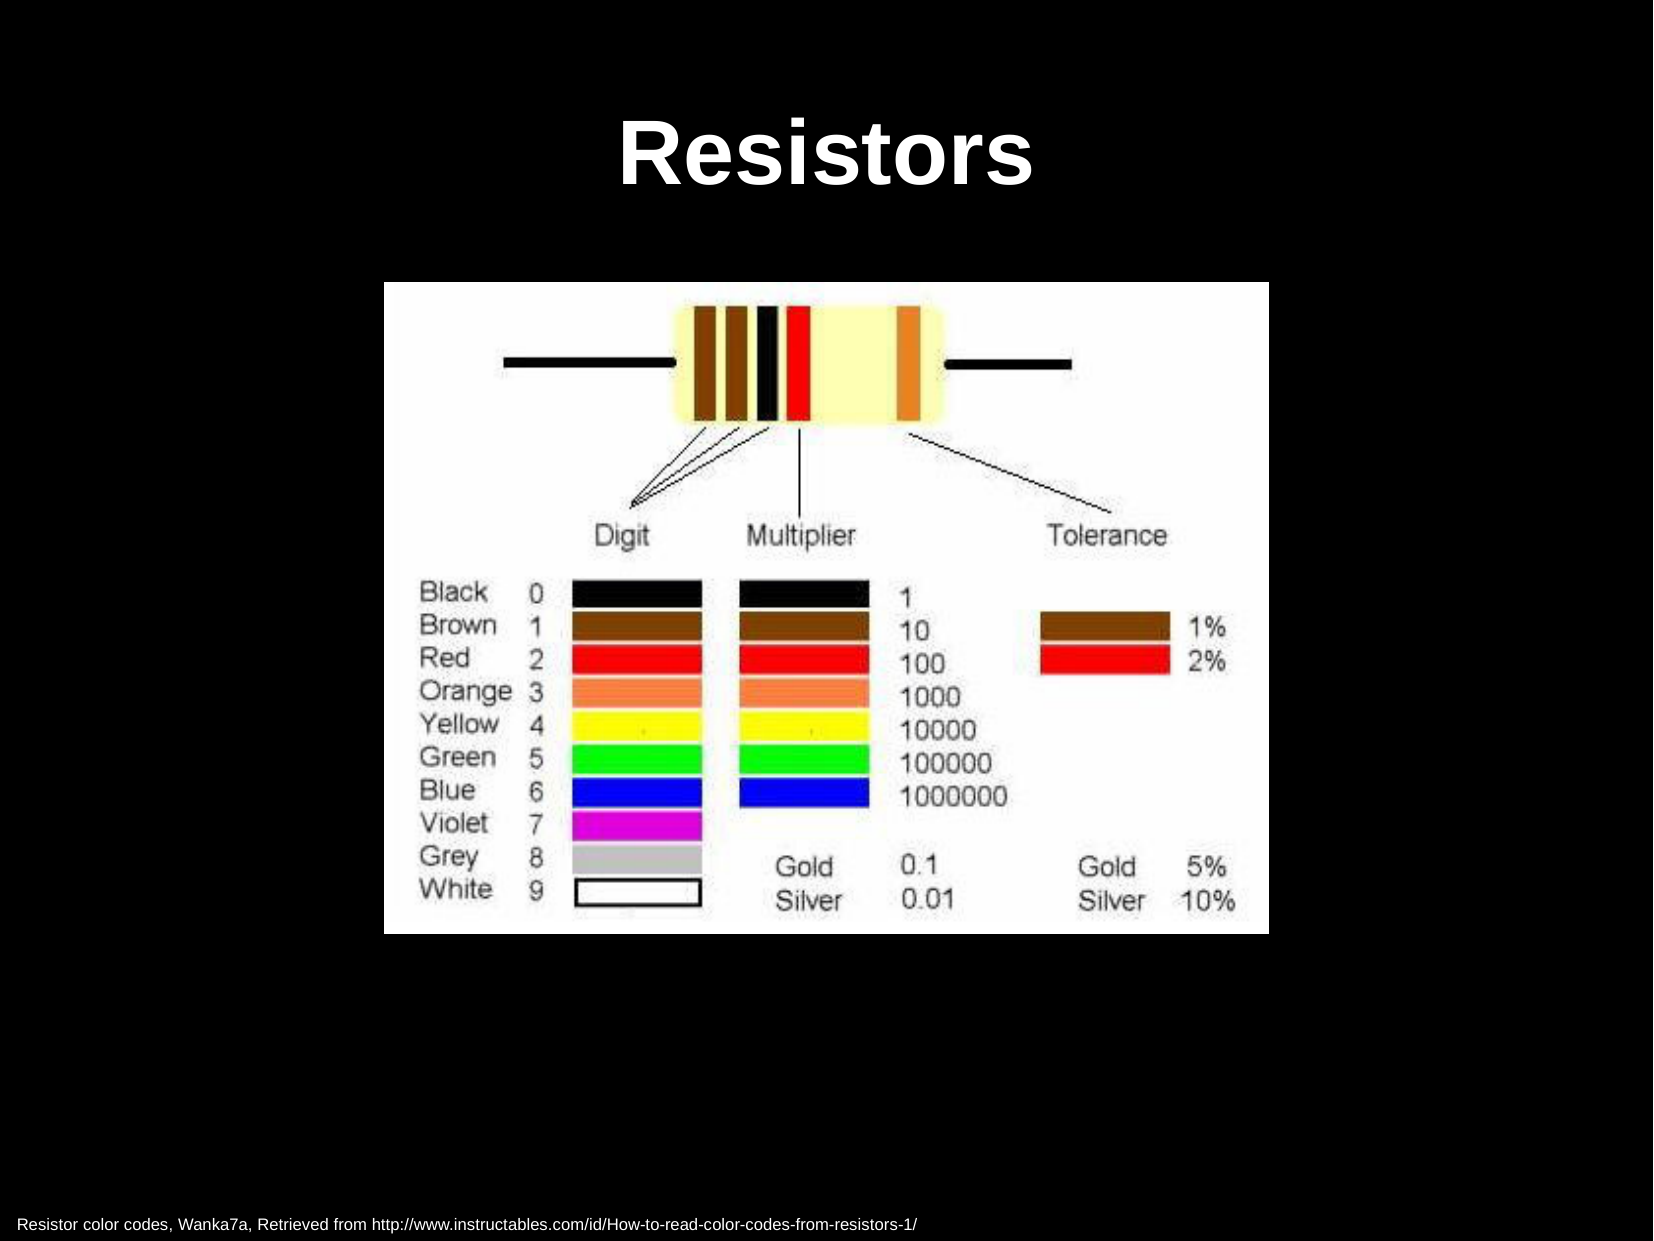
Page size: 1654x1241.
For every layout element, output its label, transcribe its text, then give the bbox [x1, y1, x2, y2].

title Resistors [82, 49, 1571, 257]
picture [384, 282, 1269, 934]
text_box Resistor color codes, Wanka7a, Retrieved from http://www.instructables.com/id/How-to-read-color-codes-from-resistors-1/ [2, 1207, 928, 1241]
